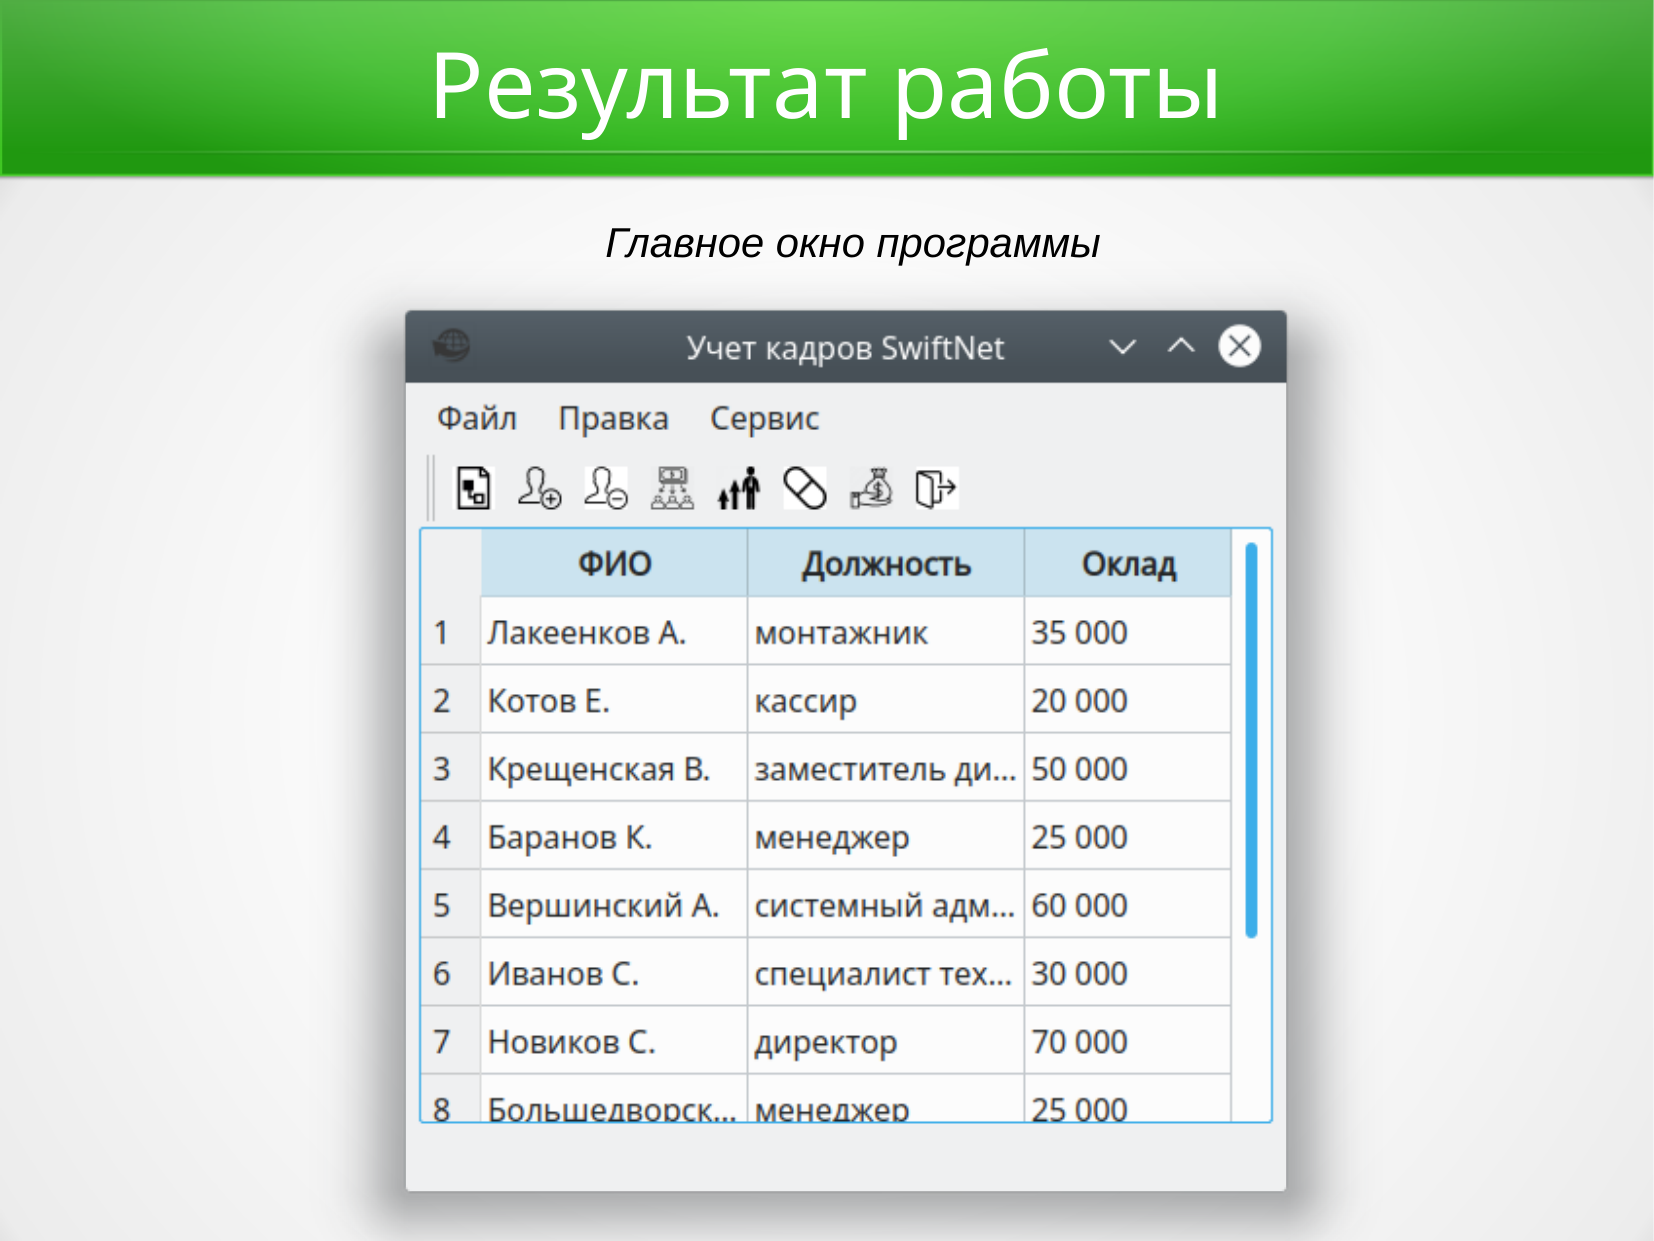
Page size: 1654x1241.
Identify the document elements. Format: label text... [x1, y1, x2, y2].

picture [0, 0, 1654, 1241]
text_box Главное окно программы [590, 212, 1170, 239]
title Результат работы [82, 11, 1571, 154]
